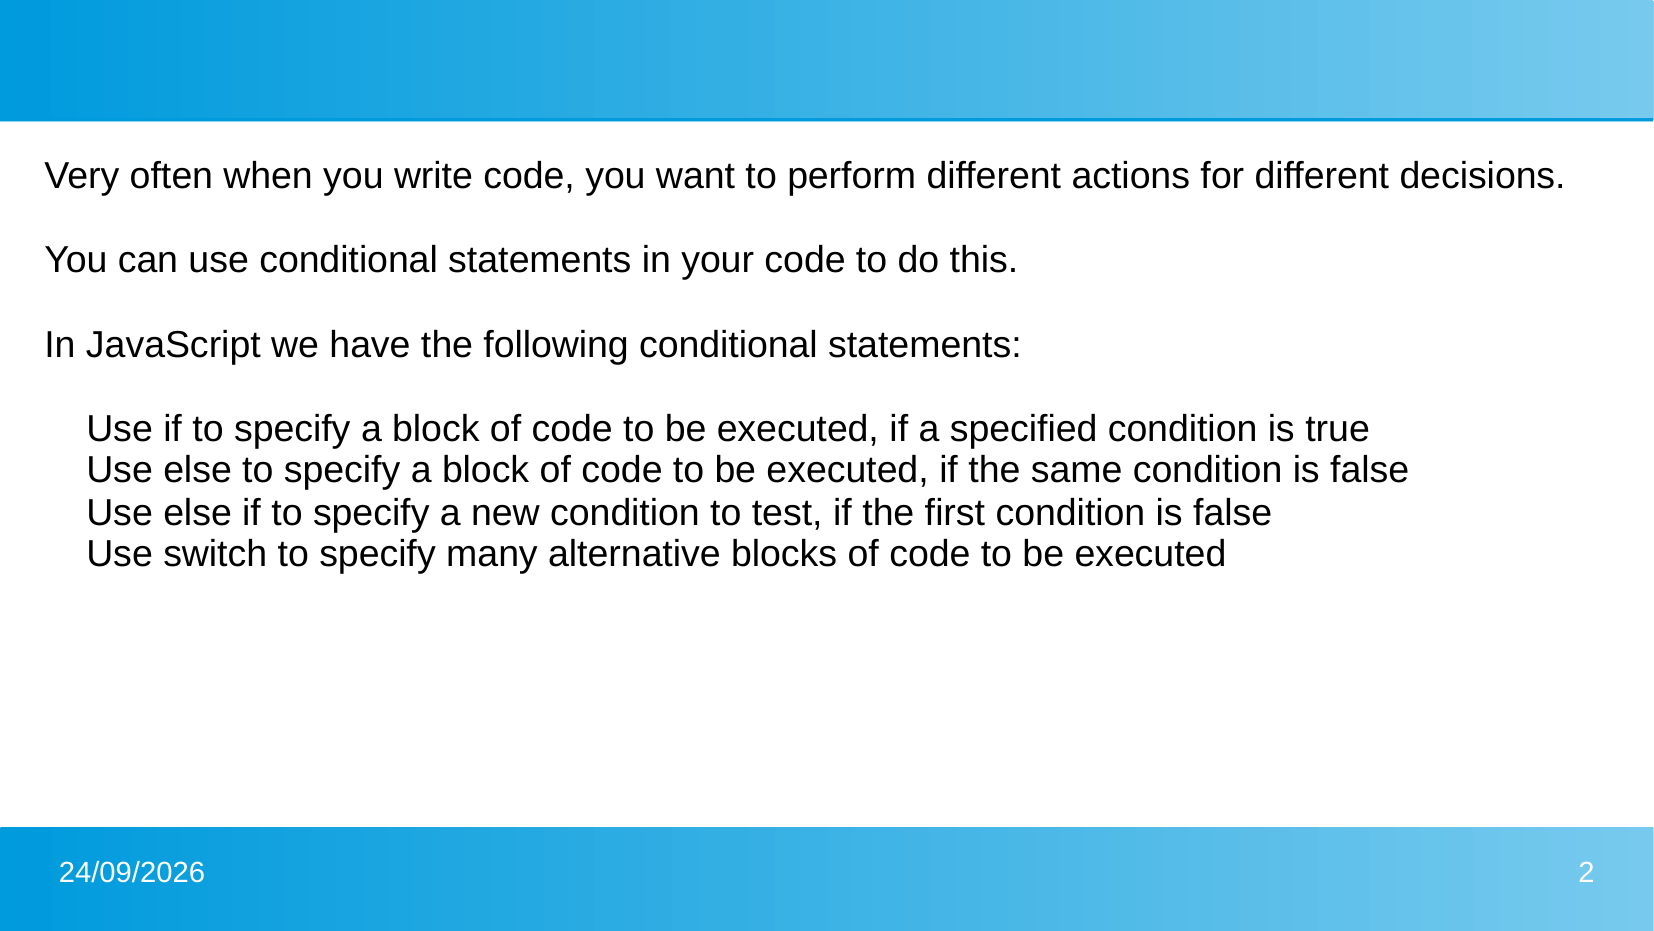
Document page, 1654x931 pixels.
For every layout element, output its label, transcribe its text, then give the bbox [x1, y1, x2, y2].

text_box Very often when you write code, you want to perform different actions for different decisions. You can use conditional statements in your code to do this. In JavaScript we have the following conditional statements: Use if to specify a block of code to be executed, if a specified condition is true Use else to specify a block of code to be executed, if the same condition is false Use else if to specify a new condition to test, if the first condition is false Use switch to specify many alternative blocks of code to be executed [29, 147, 1595, 625]
